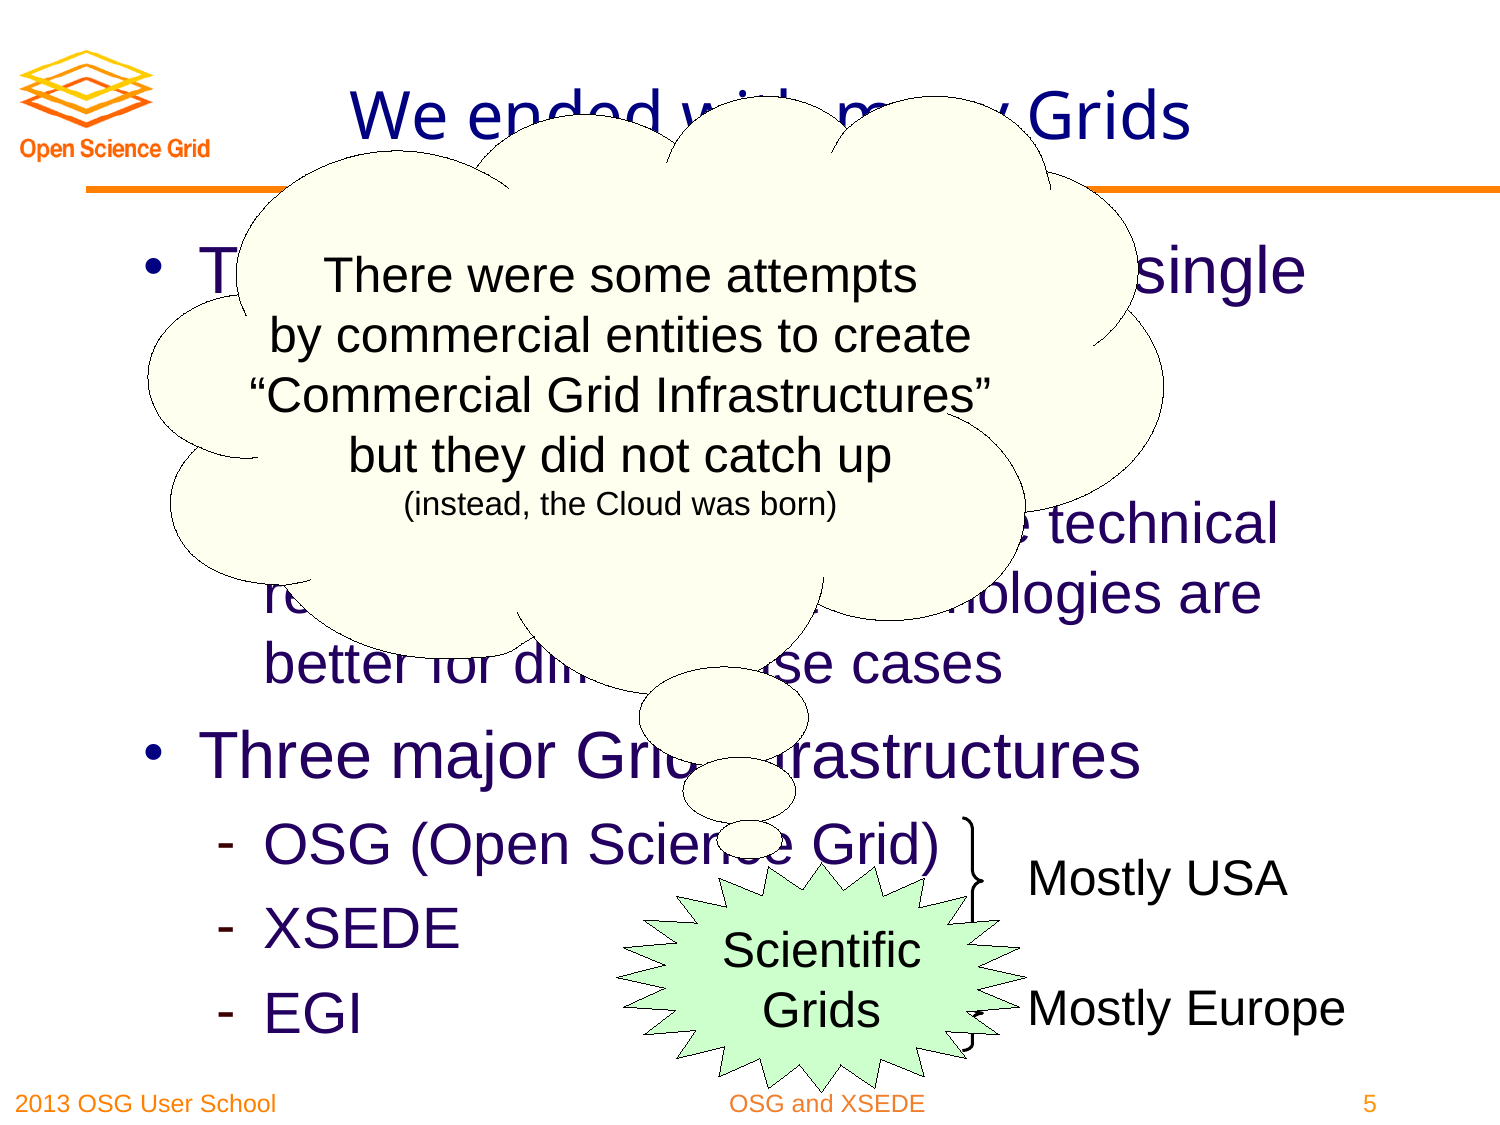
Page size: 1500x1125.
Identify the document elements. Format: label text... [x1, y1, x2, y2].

list The world could not agree on a single “Grid standard” Mostly due to politics But there were also legitimate technical reasons why different technologies are better for different use cases Three major Grid infrastructures OSG (Open Science Grid) XSEDE EGI [127, 218, 1403, 1068]
text_box There were some attempts by commercial entities to create “Commercial Grid Infrastructures” but they did not catch up (instead, the Cloud was born) [147, 96, 1164, 859]
picture [0, 27, 201, 179]
title We ended with many Grids [201, 18, 1342, 207]
text_box Mostly USA [1012, 837, 1303, 913]
text_box Scientific Grids [616, 862, 1027, 1093]
text_box Mostly Europe [1012, 967, 1362, 1043]
